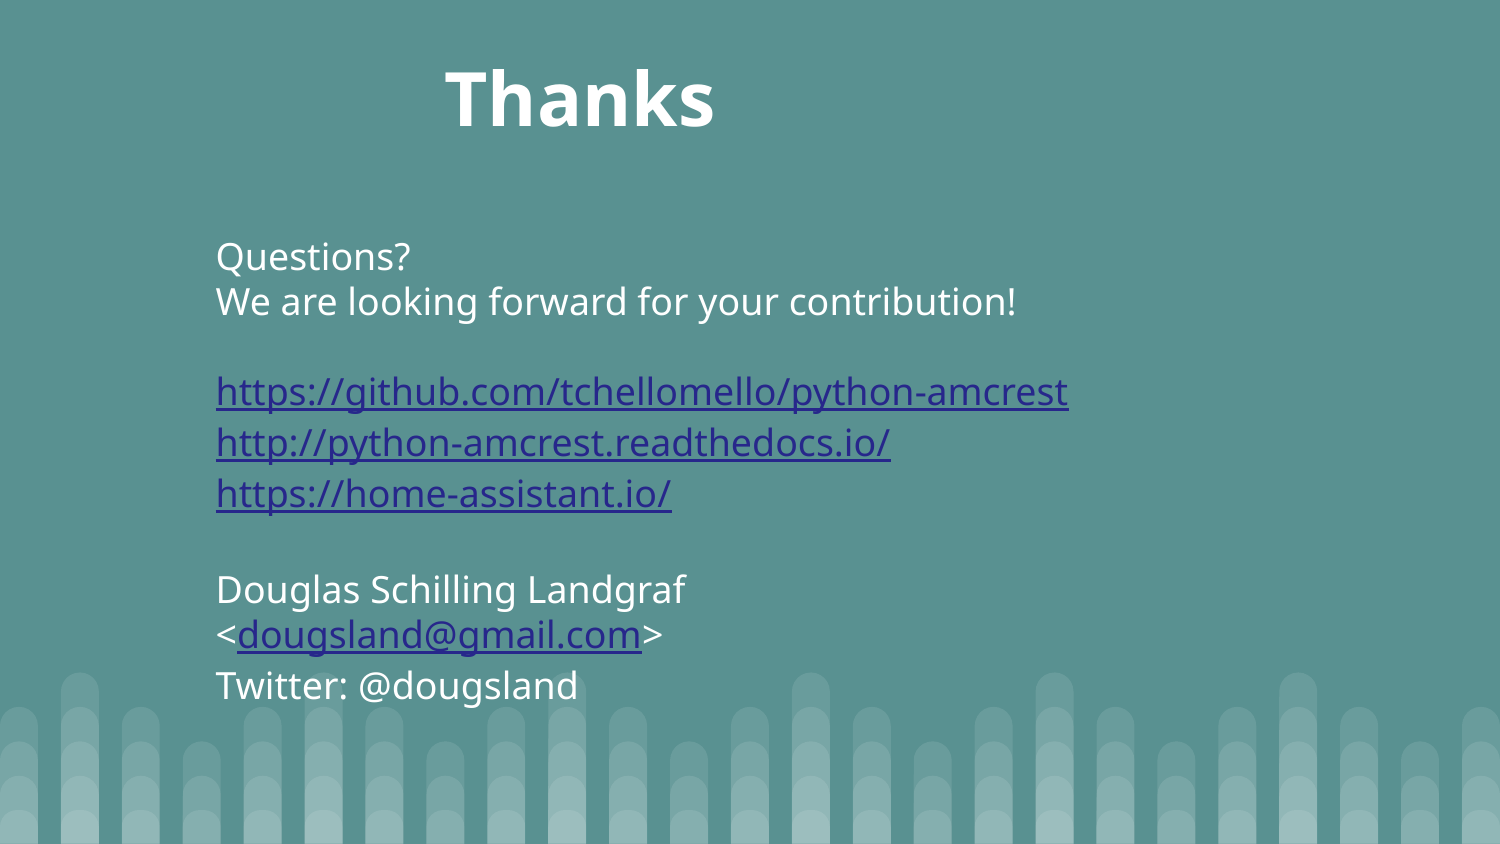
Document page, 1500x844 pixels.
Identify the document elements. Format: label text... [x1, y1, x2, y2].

list Questions? We are looking forward for your contribution! https://github.com/tchellomello/python-amcrest http://python-amcrest.readthedocs.io/ https://home-assistant.io/ Douglas Schilling Landgraf <dougsland@gmail.com> Twitter: @dougsland [200, 217, 1492, 665]
title Thanks [429, 15, 1198, 177]
